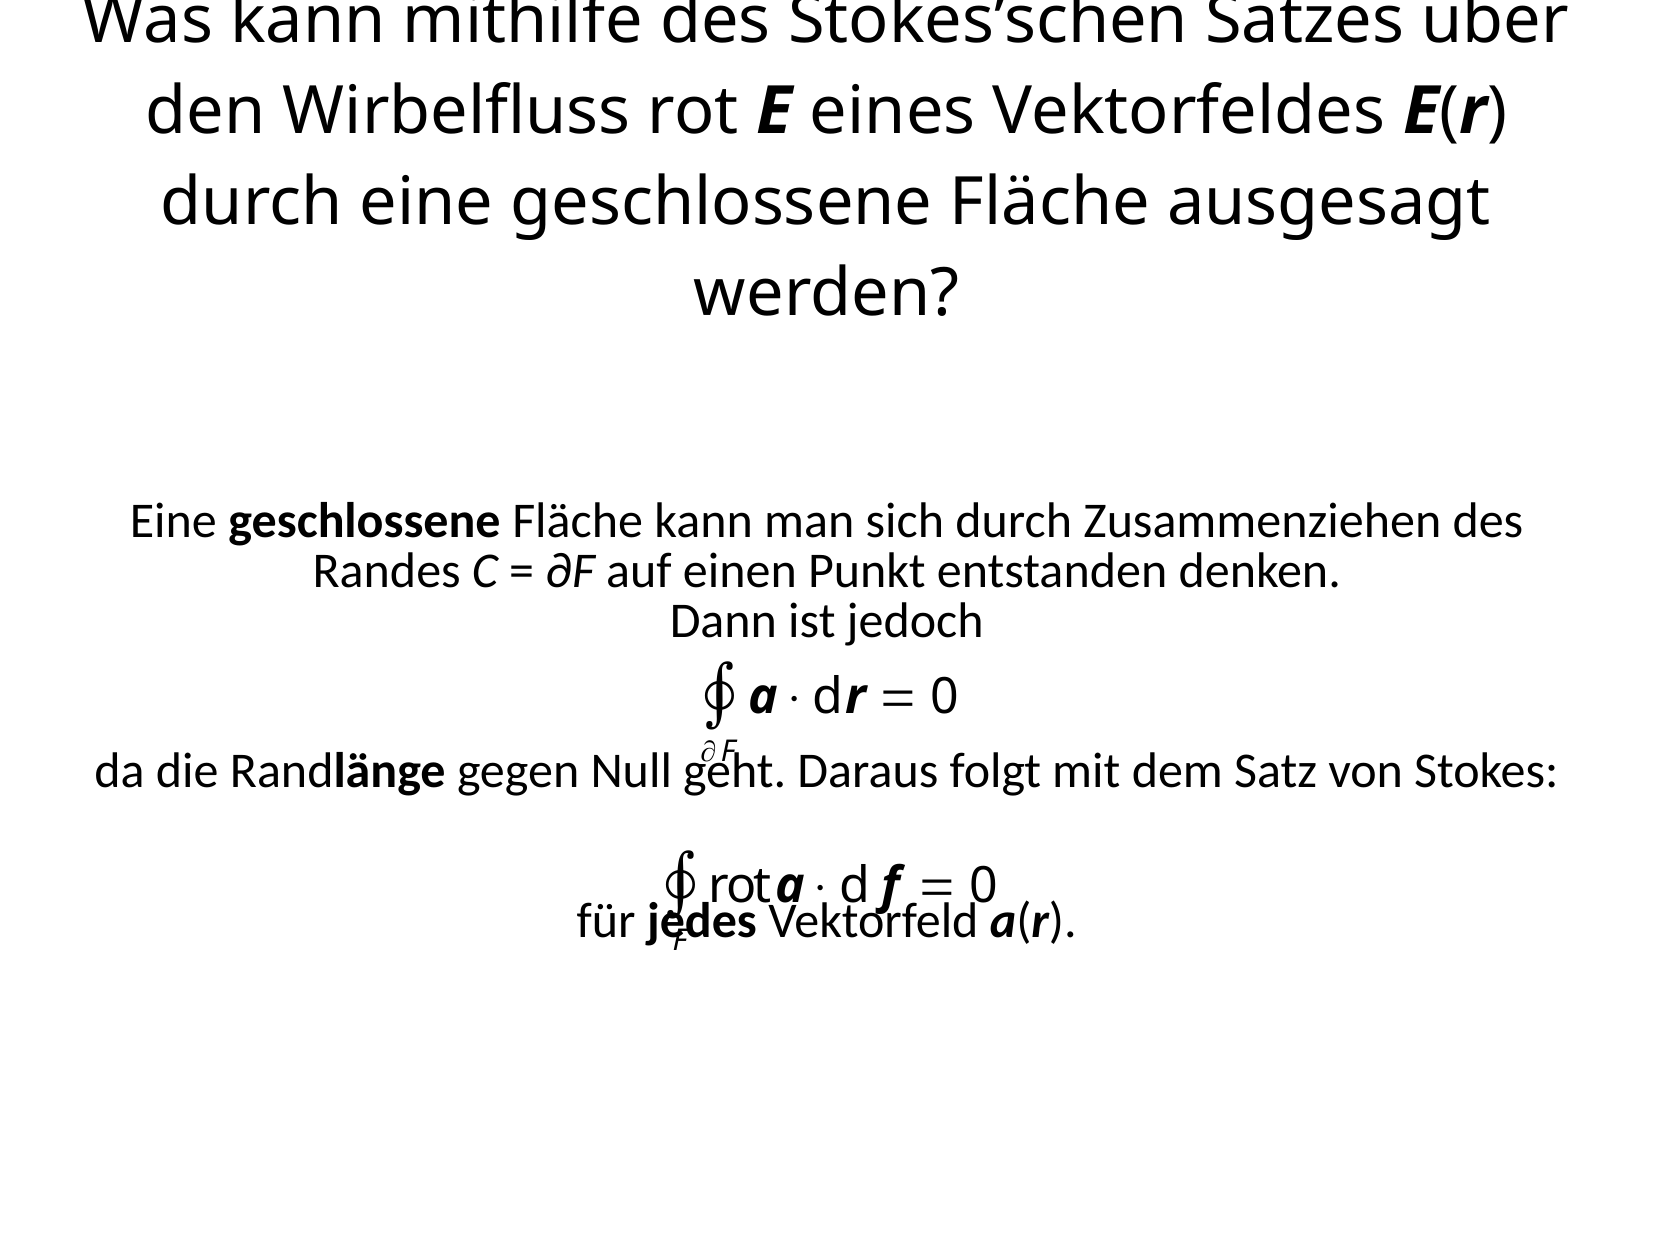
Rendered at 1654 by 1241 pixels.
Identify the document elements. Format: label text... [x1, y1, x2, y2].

chart [652, 847, 1002, 960]
subtitle Eine geschlossene Fläche kann man sich durch Zusammenziehen des Randes C = ∂F auf einen Punkt entstanden denken. Dann ist jedoch da die Randlänge gegen Null geht. Daraus folgt mit dem Satz von Stokes: für jedes Vektorfeld a(r). [82, 283, 1571, 1016]
chart [691, 658, 963, 771]
title Was kann mithilfe des Stokes’schen Satzes über den Wirbelfluss rot E eines Vektorfeldes E(r) durch eine geschlossene Fläche ausgesagt werden? [82, 19, 1571, 283]
